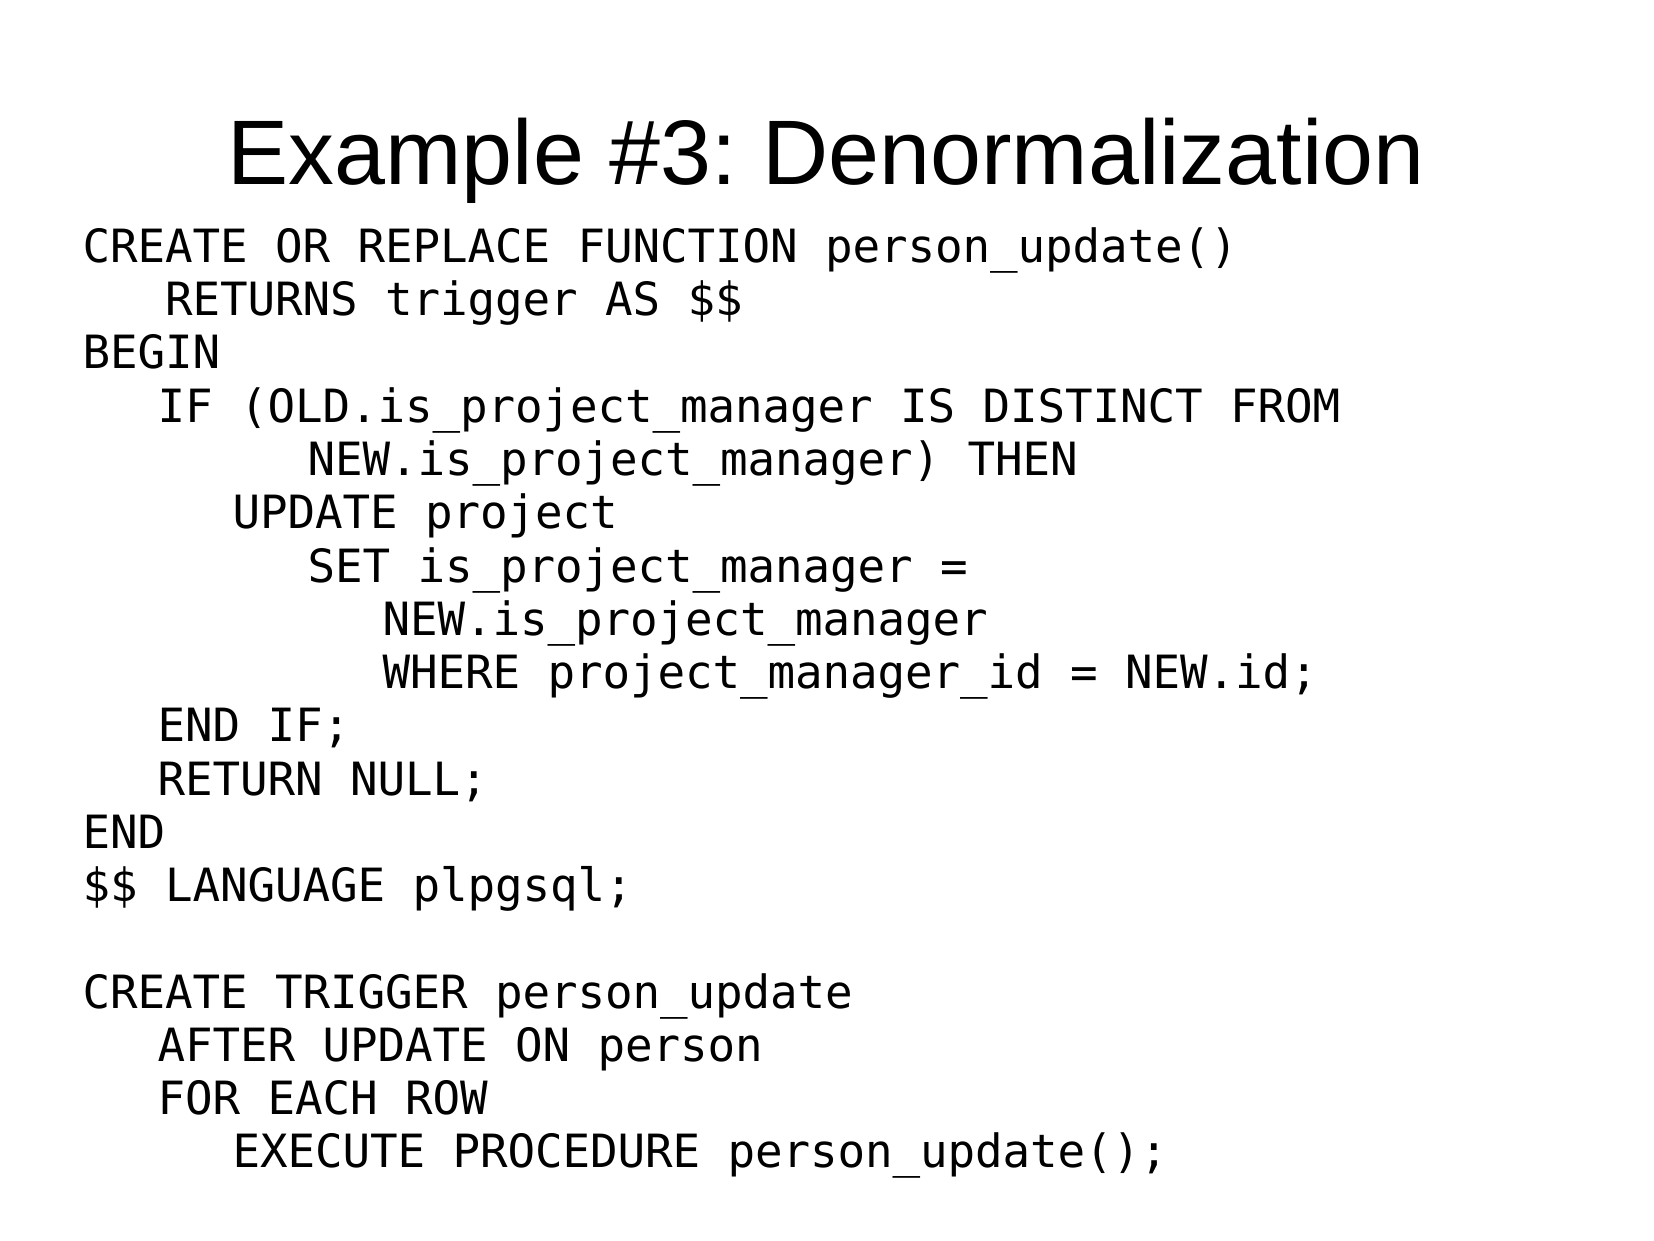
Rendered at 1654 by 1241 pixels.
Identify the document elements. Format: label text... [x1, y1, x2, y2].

title Example #3: Denormalization [82, 49, 1571, 219]
subtitle CREATE OR REPLACE FUNCTION person_update() RETURNS trigger AS $$ BEGIN IF (OLD.is_project_manager IS DISTINCT FROM NEW.is_project_manager) THEN UPDATE project SET is_project_manager = NEW.is_project_manager WHERE project_manager_id = NEW.id; END IF; RETURN NULL; END $$ LANGUAGE plpgsql; CREATE TRIGGER person_update AFTER UPDATE ON person FOR EACH ROW EXECUTE PROCEDURE person_update(); [82, 219, 1571, 1179]
